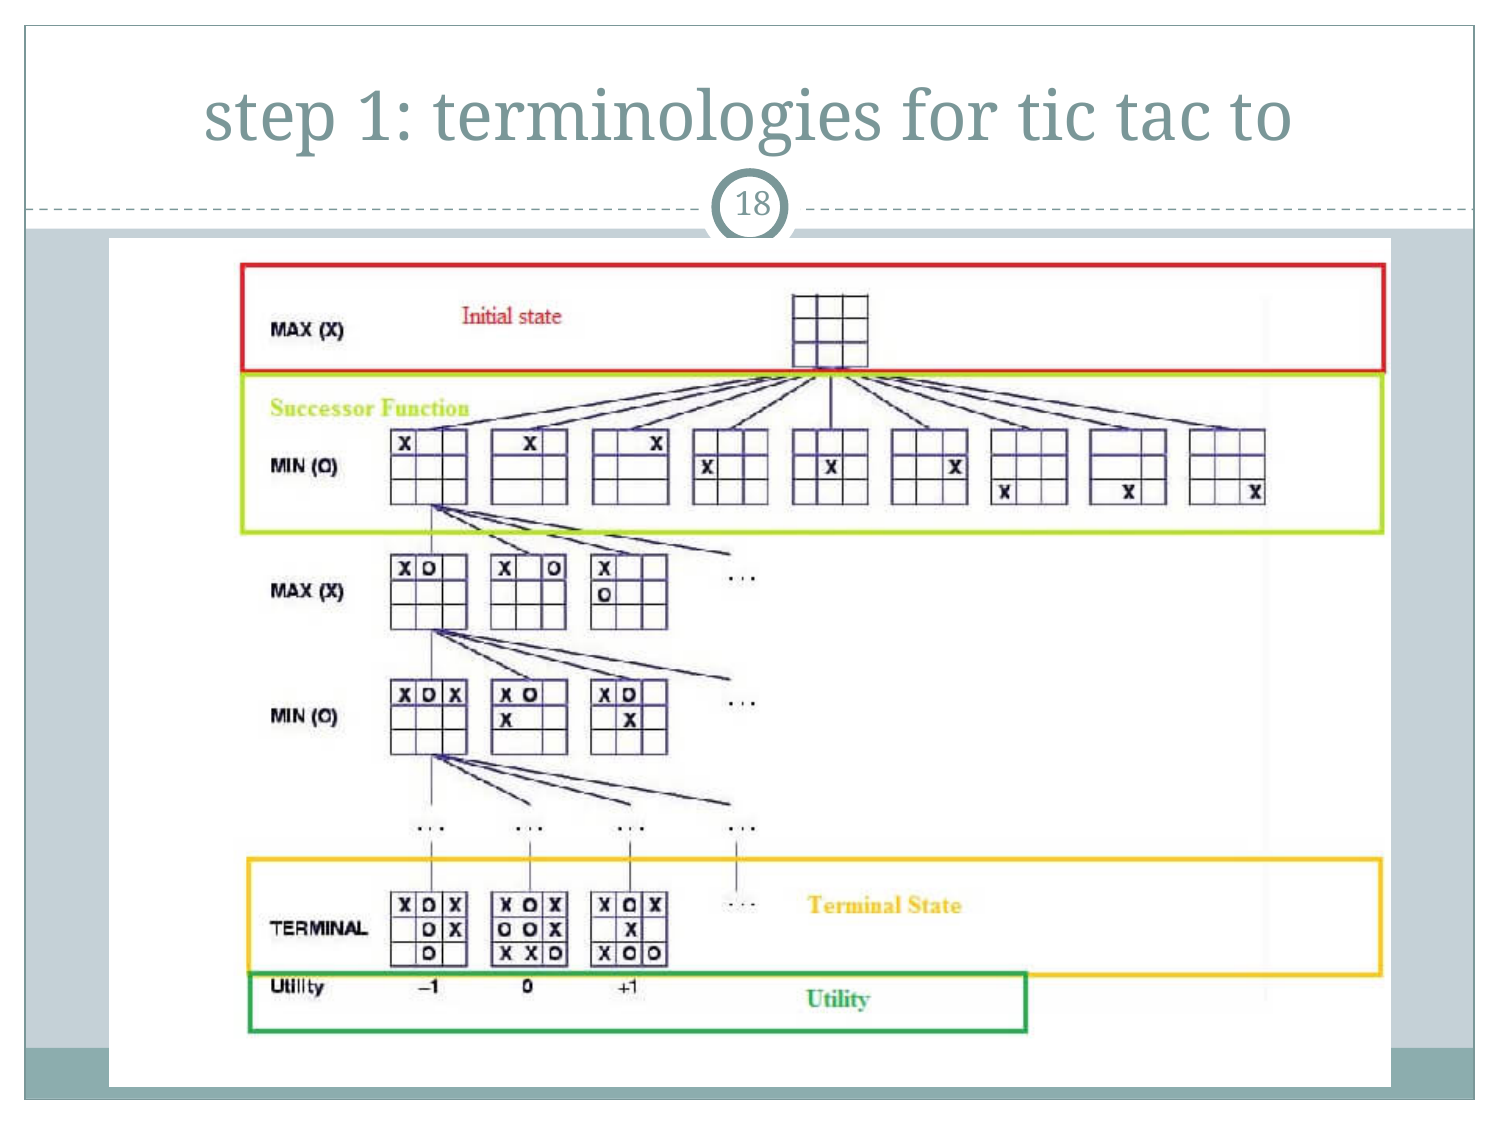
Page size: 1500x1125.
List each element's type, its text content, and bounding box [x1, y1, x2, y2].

picture [109, 238, 1391, 1087]
slide_number <number> [715, 168, 791, 238]
title step 1: terminologies for tic tac to [49, 37, 1450, 162]
